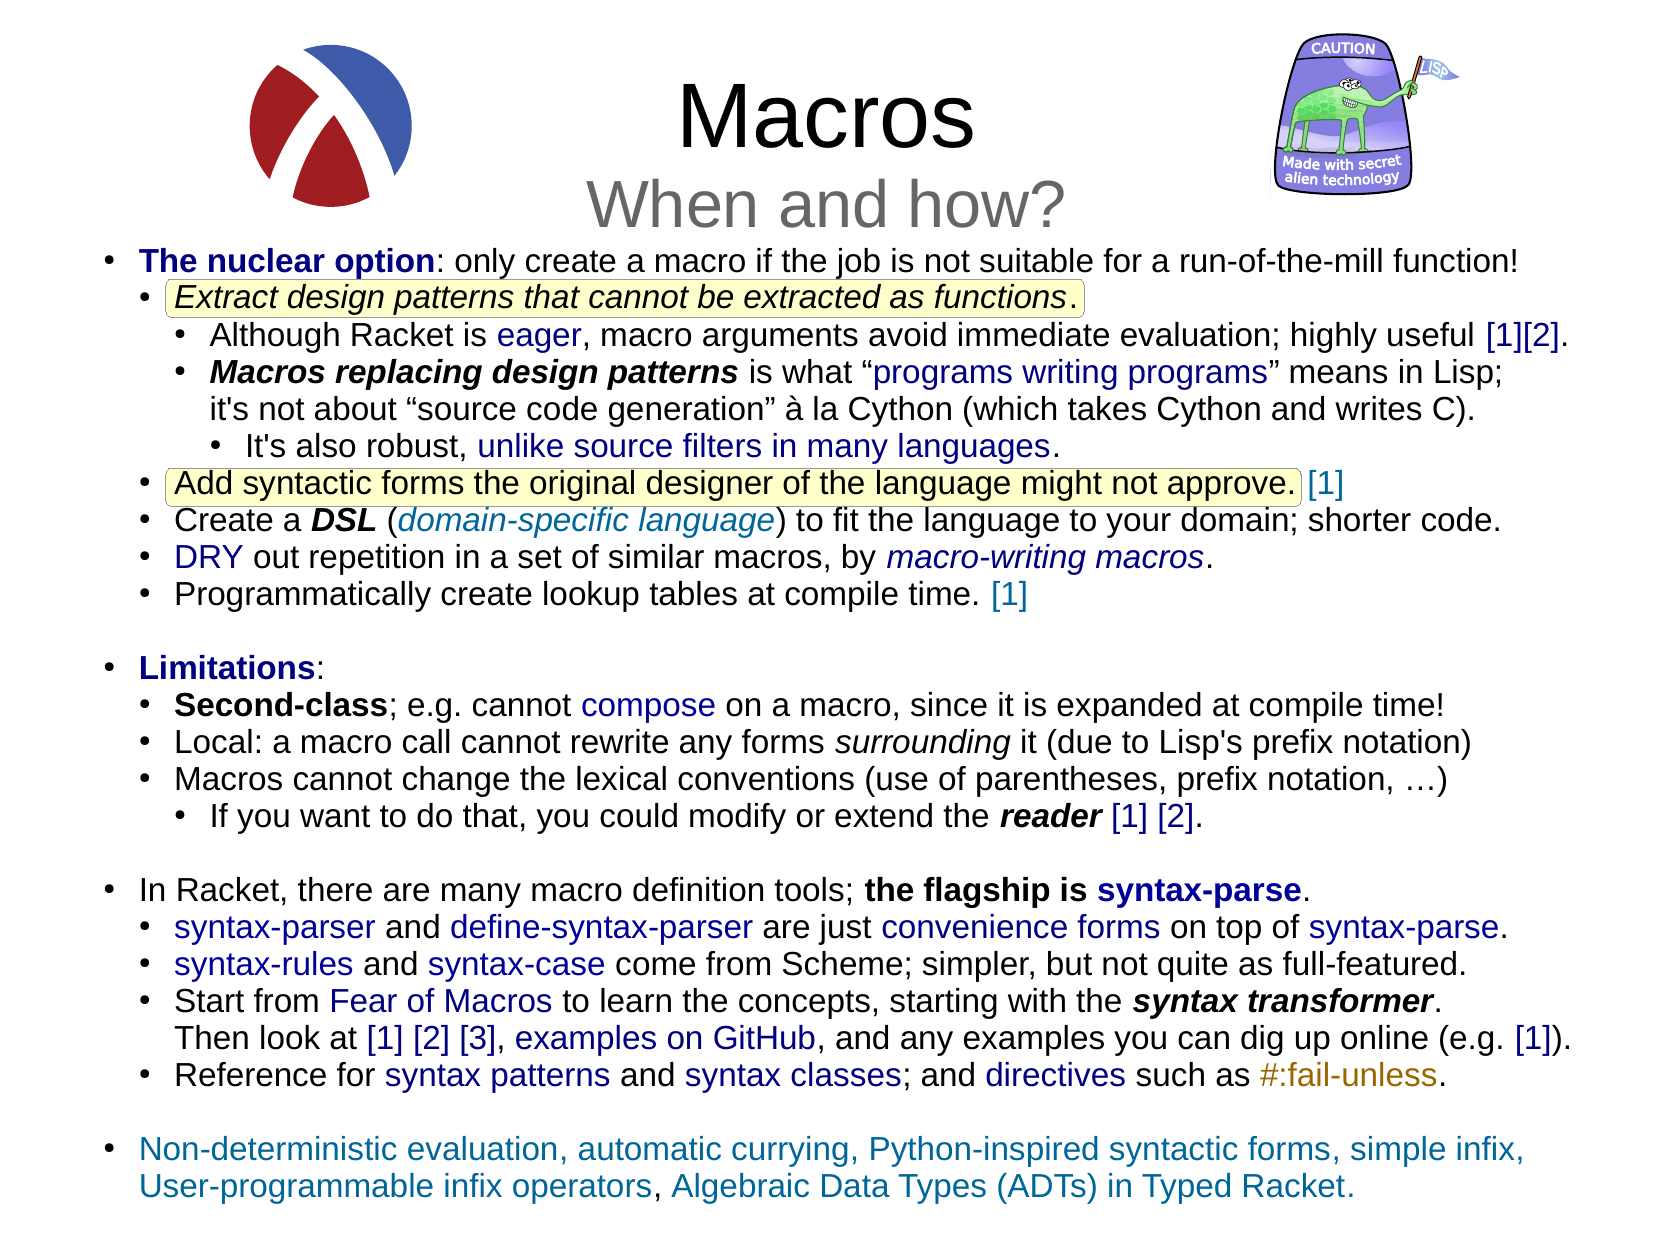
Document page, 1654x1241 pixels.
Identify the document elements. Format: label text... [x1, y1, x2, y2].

text_box The nuclear option: only create a macro if the job is not suitable for a run-of-the-mill function! Extract design patterns that cannot be extracted as functions. Although Racket is eager, macro arguments avoid immediate evaluation; highly useful [1][2]. Macros replacing design patterns is what “programs writing programs” means in Lisp; it's not about “source code generation” à la Cython (which takes Cython and writes C). It's also robust, unlike source filters in many languages. Add syntactic forms the original designer of the language might not approve. [1] Create a DSL (domain-specific language) to fit the language to your domain; shorter code. DRY out repetition in a set of similar macros, by macro-writing macros. Programmatically create lookup tables at compile time. [1] Limitations: Second-class; e.g. cannot compose on a macro, since it is expanded at compile time! Local: a macro call cannot rewrite any forms surrounding it (due to Lisp's prefix notation) Macros cannot change the lexical conventions (use of parentheses, prefix notation, …) If you want to do that, you could modify or extend the reader [1] [2]. In Racket, there are many macro definition tools; the flagship is syntax-parse. syntax-parser and define-syntax-parser are just convenience forms on top of syntax-parse. syntax-rules and syntax-case come from Scheme; simpler, but not quite as full-featured. Start from Fear of Macros to learn the concepts, starting with the syntax transformer. Then look at [1] [2] [3], examples on GitHub, and any examples you can dig up online (e.g. [1]). Reference for syntax patterns and syntax classes; and directives such as #:fail-unless. Non-deterministic evaluation, automatic currying, Python-inspired syntactic forms, simple infix, User-programmable infix operators, Algebraic Data Types (ADTs) in Typed Racket. [88, 234, 1588, 1225]
picture [1270, 30, 1463, 198]
title Macros When and how? [82, 49, 1571, 257]
picture [248, 43, 413, 208]
